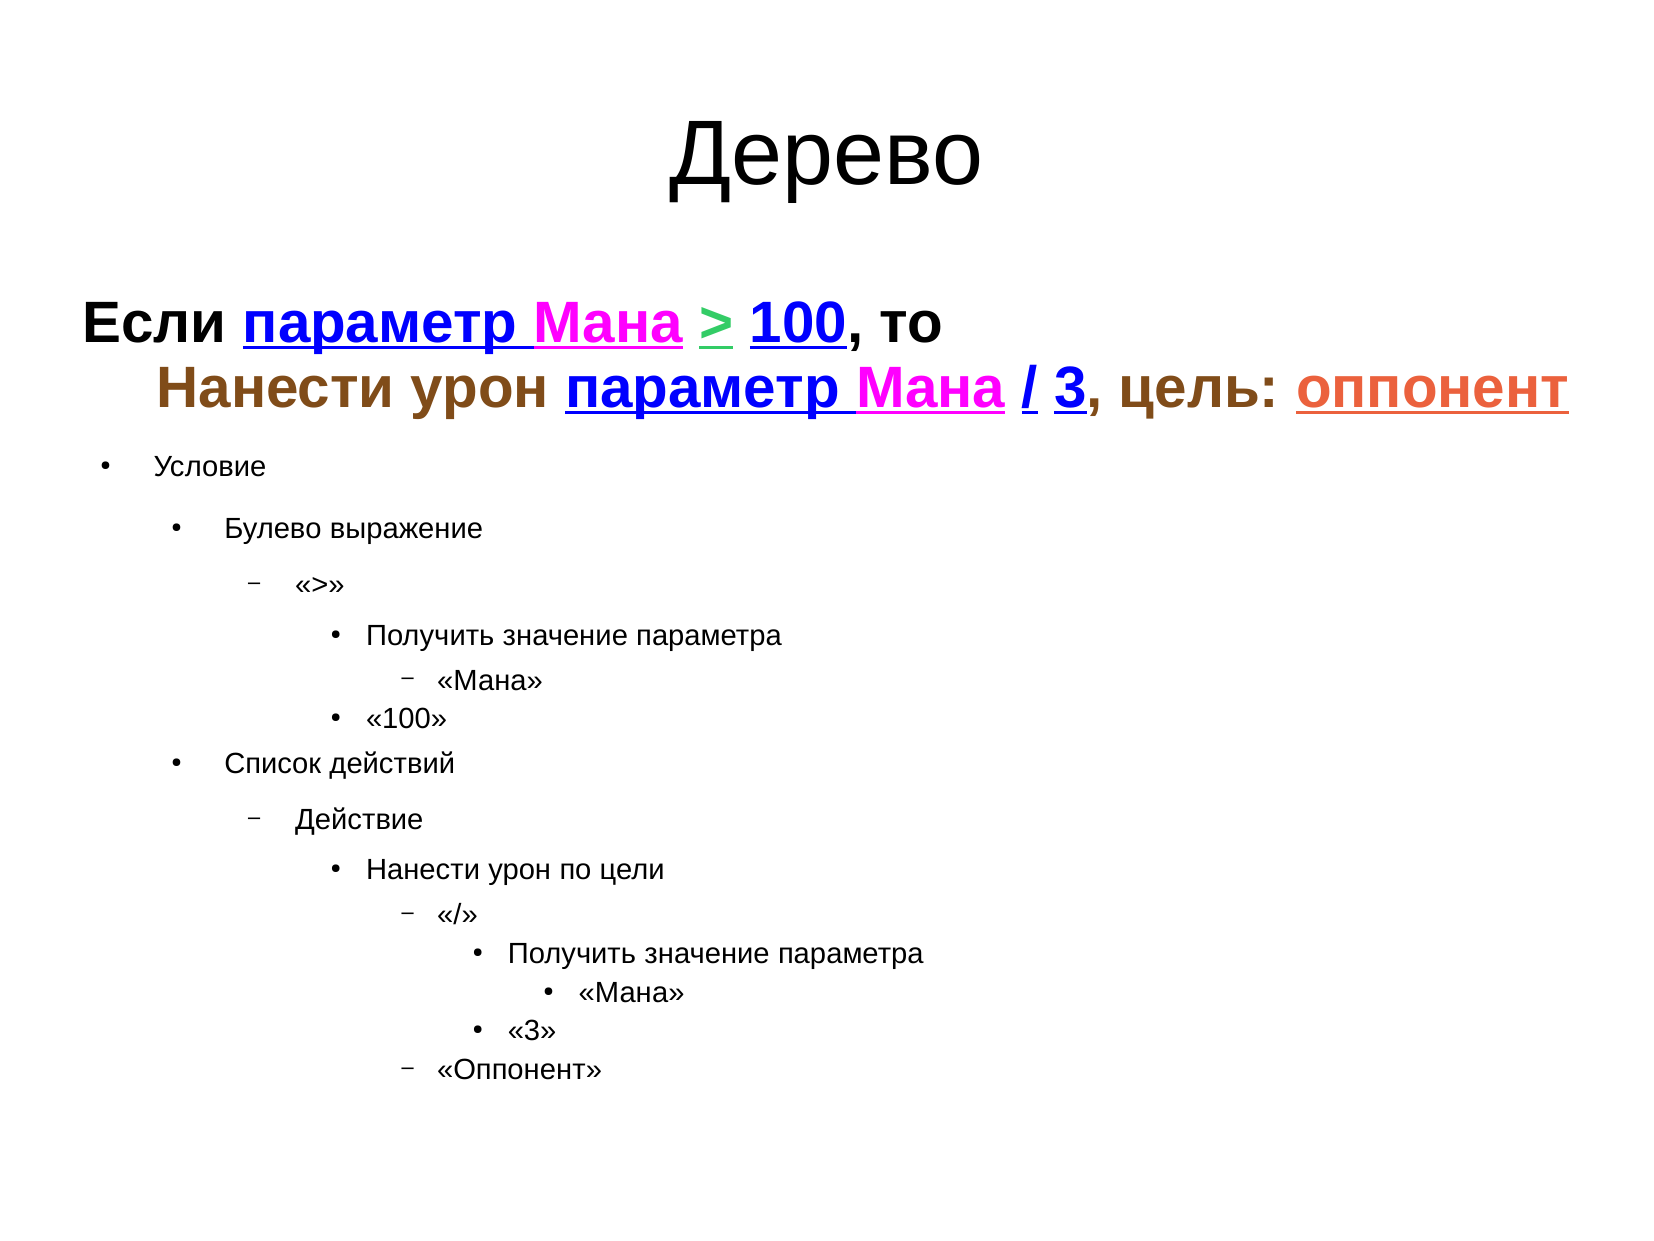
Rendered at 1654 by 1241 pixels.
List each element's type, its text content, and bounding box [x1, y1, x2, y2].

title Дерево [82, 49, 1571, 257]
list Если параметр Мана > 100, то Нанести урон параметр Мана / 3, цель: оппонент Условие Булево выражение «>» Получить значение параметра «Мана» «100» Список действий Действие Нанести урон по цели «/» Получить значение параметра «Мана» «3» «Оппонент» [82, 290, 1571, 1109]
